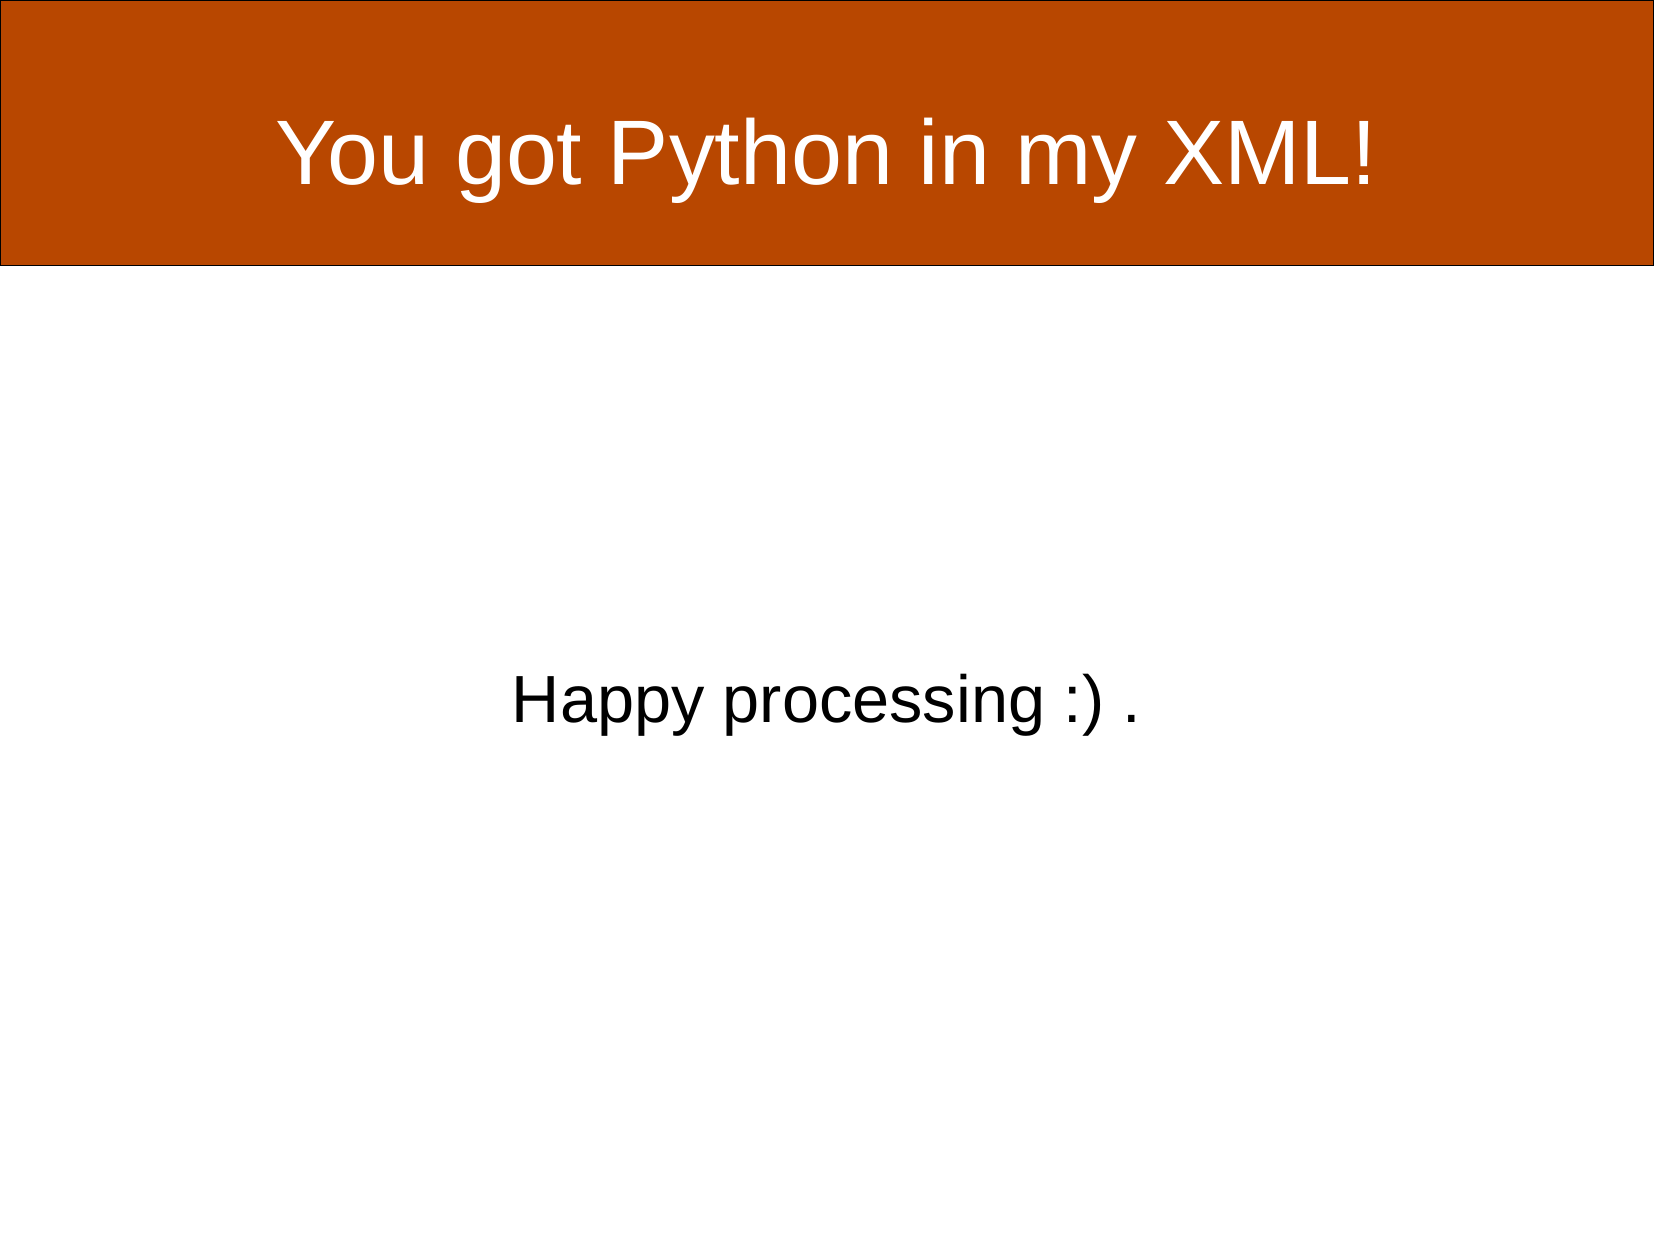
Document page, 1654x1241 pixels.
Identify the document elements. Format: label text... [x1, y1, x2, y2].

subtitle Happy processing :) . [82, 297, 1571, 1102]
title You got Python in my XML! [82, 56, 1571, 250]
